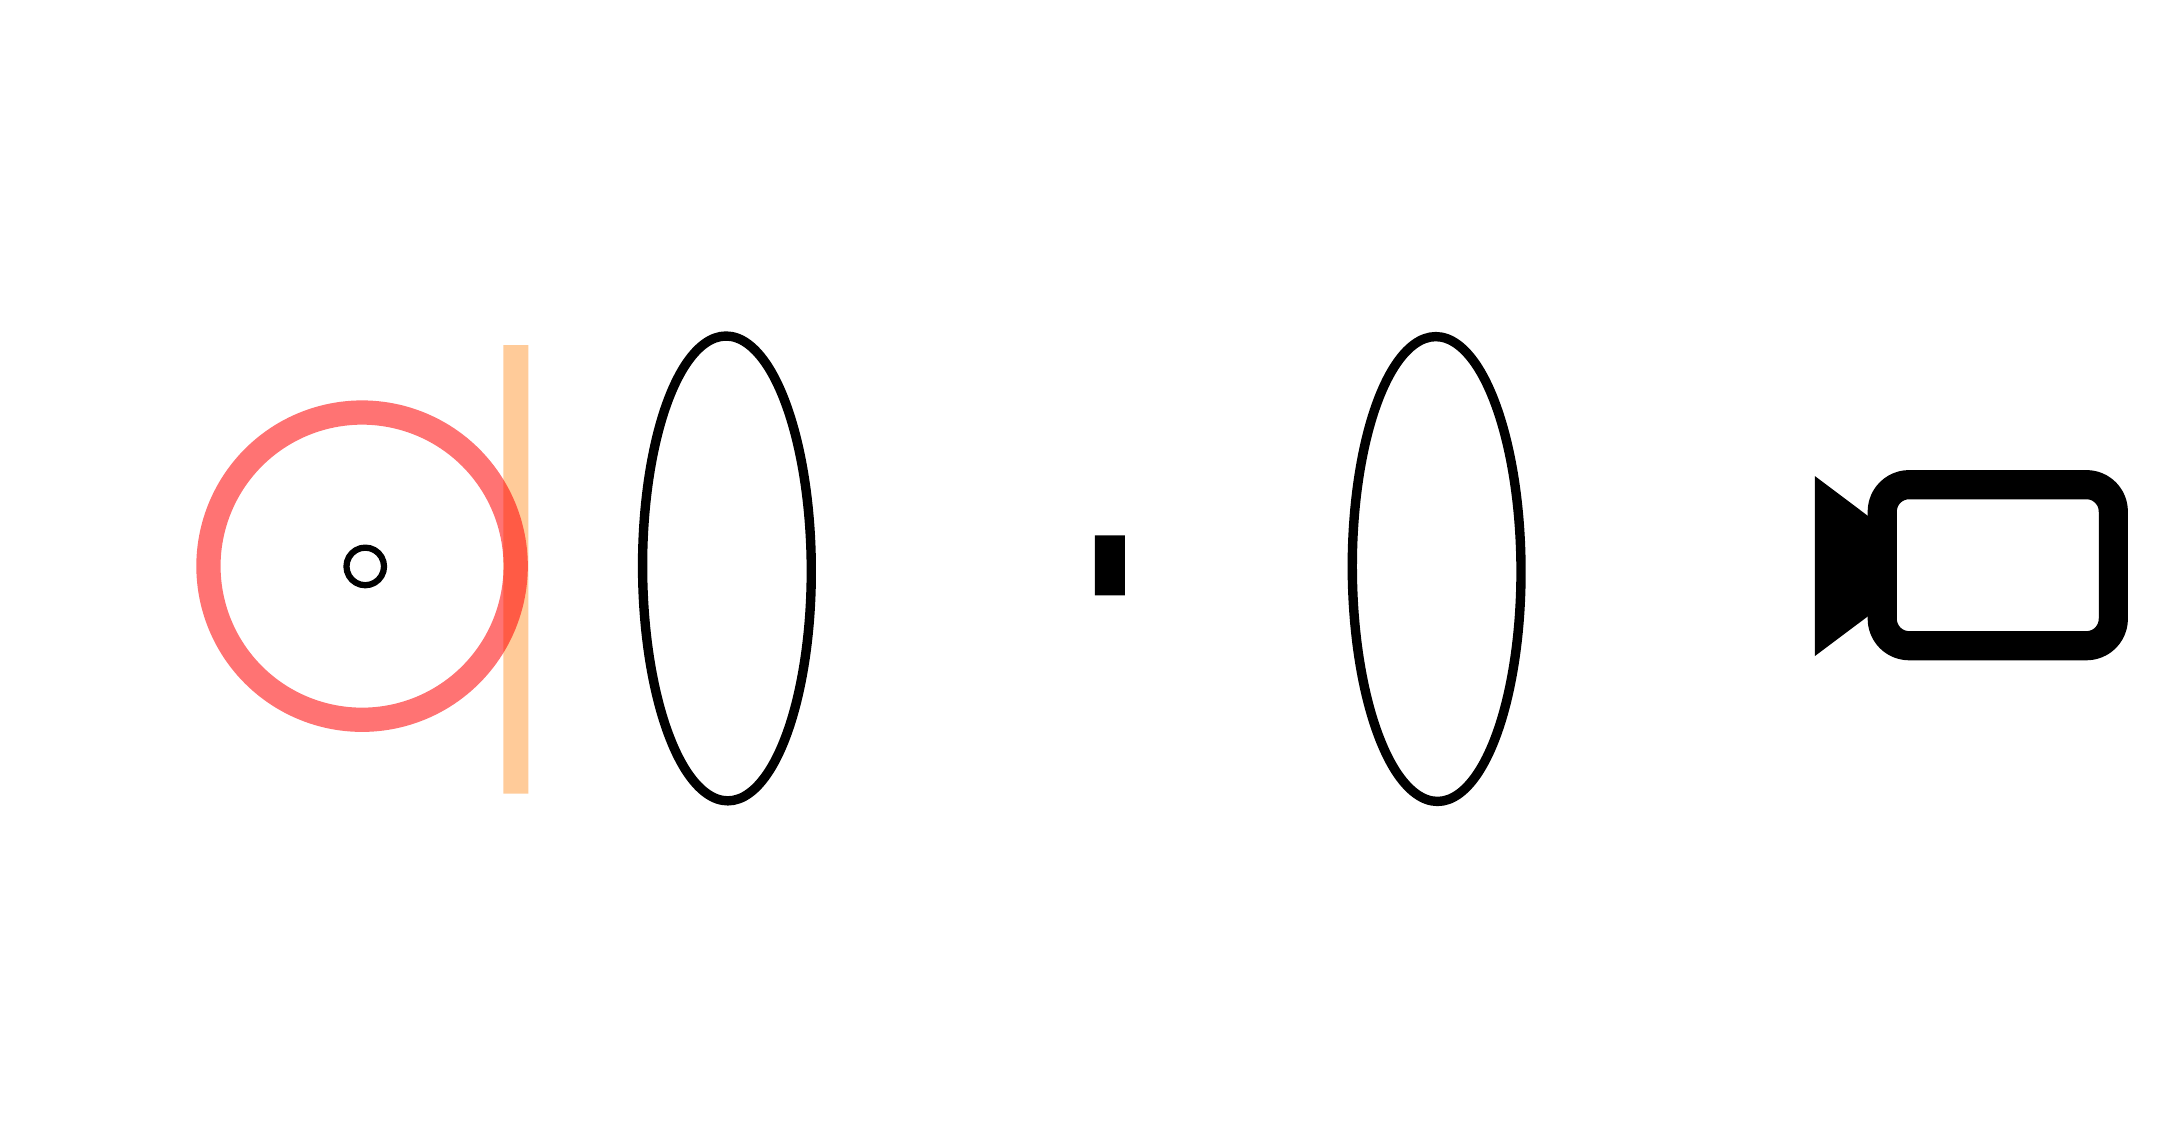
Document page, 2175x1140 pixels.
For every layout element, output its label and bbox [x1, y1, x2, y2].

text_box [1814, 476, 1875, 657]
text_box [196, 400, 528, 732]
text_box [1094, 535, 1125, 596]
text_box [1882, 484, 2114, 646]
text_box [642, 336, 812, 801]
text_box [1352, 336, 1522, 802]
